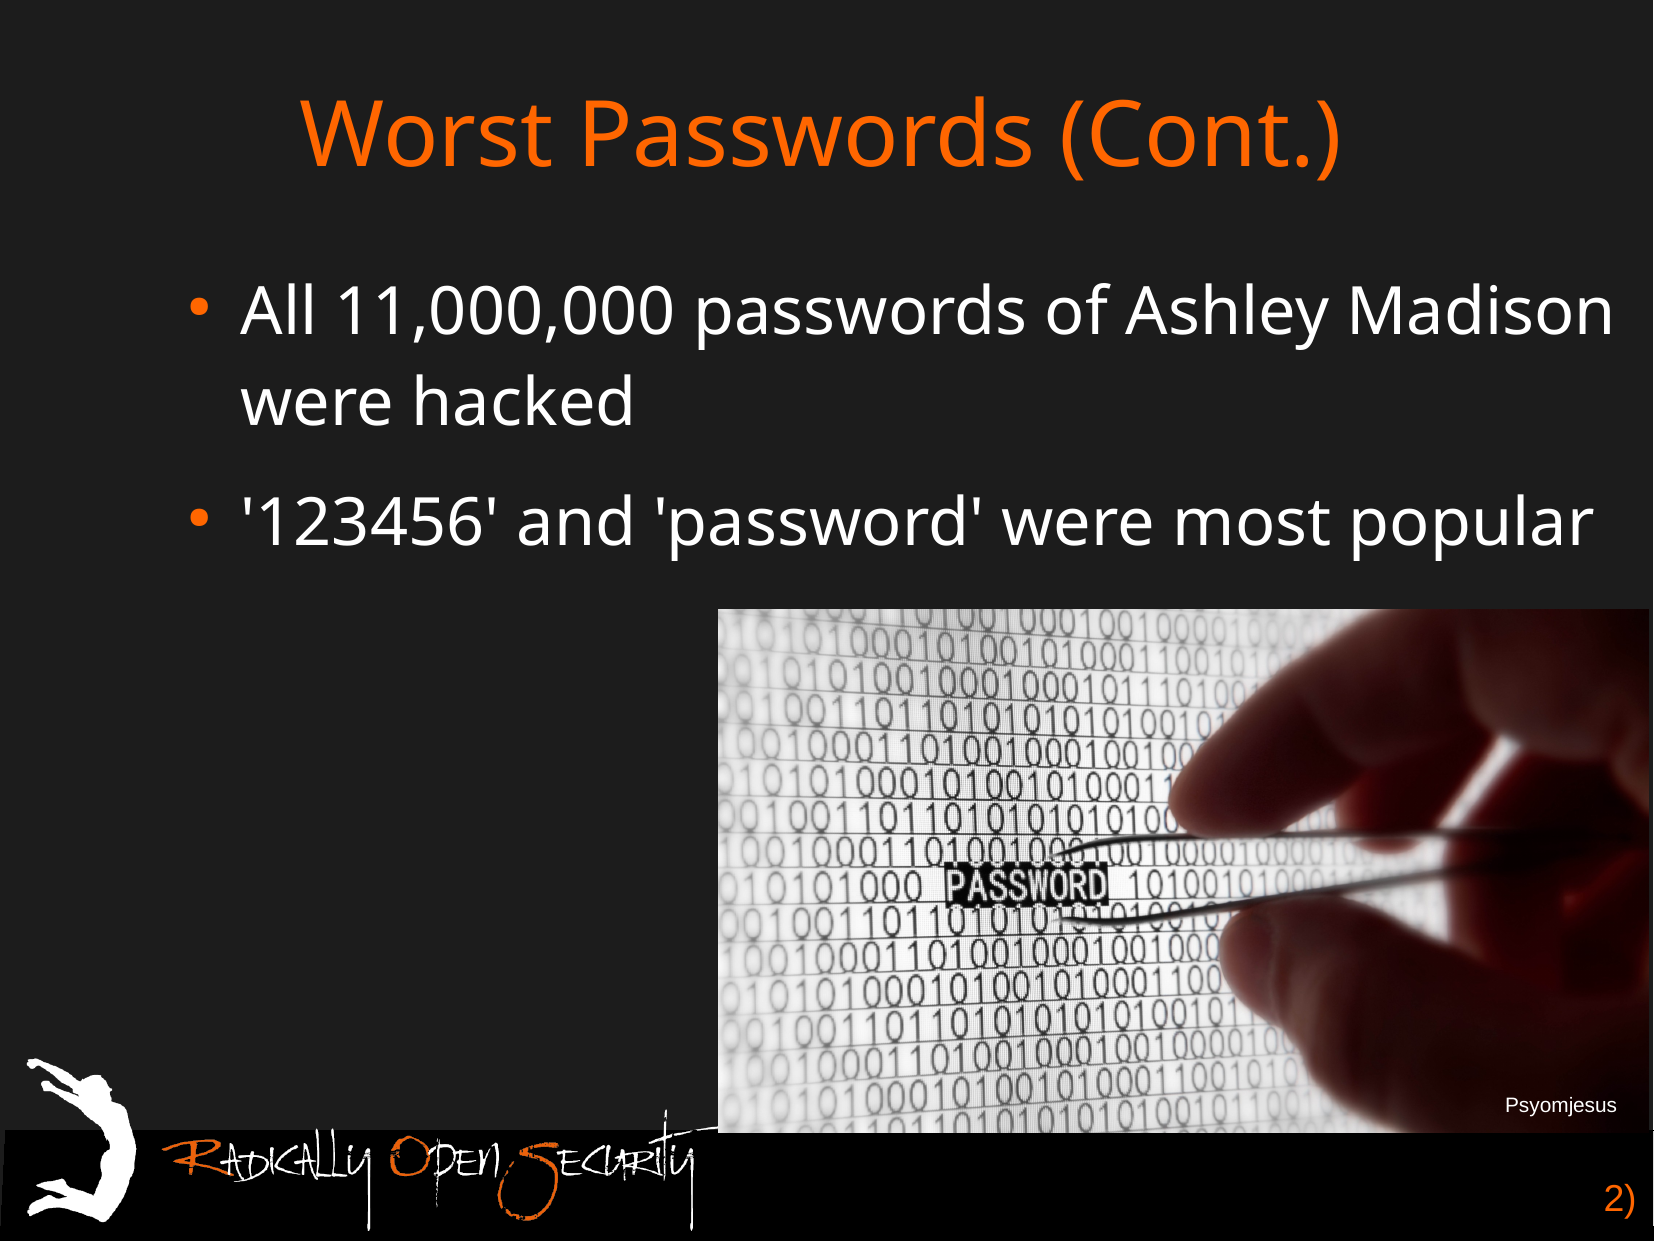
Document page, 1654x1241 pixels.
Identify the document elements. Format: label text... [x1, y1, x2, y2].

text_box 2) [1588, 1169, 1652, 1227]
picture [0, 609, 1649, 1241]
list All 11,000,000 passwords of Ashley Madison were hacked '123456' and 'password' were most popular [169, 263, 1653, 712]
title Worst Passwords (Cont.) [77, 68, 1566, 194]
text_box Psyomjesus [1490, 1085, 1653, 1125]
